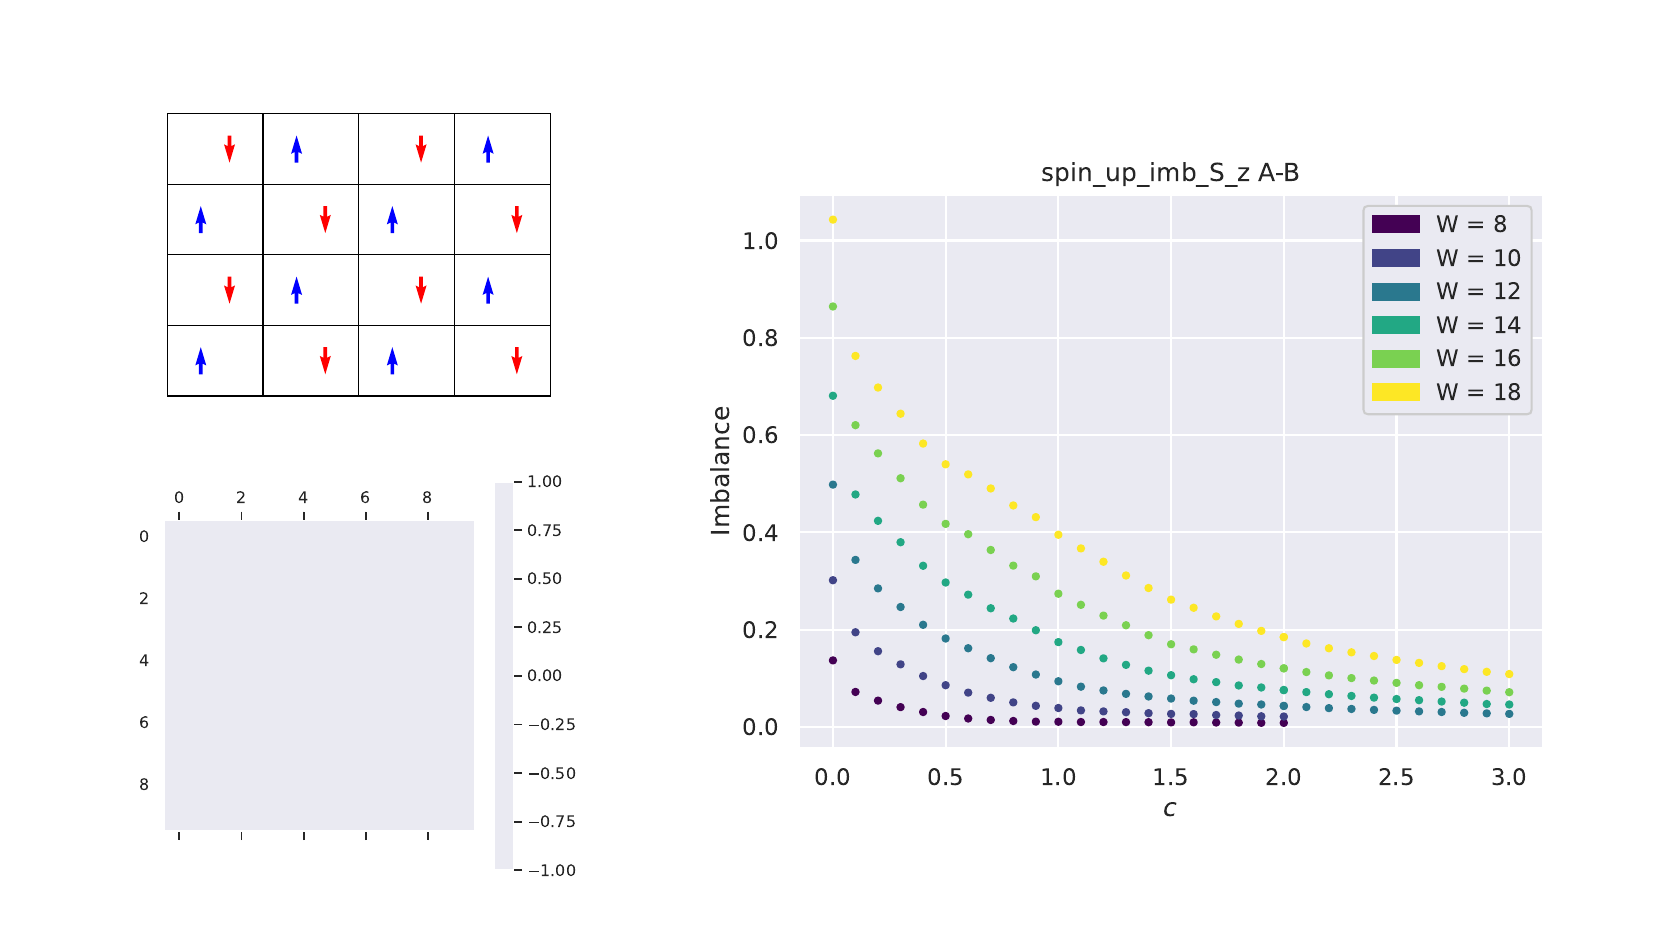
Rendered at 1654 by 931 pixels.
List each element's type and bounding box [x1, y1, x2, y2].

picture [88, 59, 621, 916]
picture [679, 107, 1640, 828]
